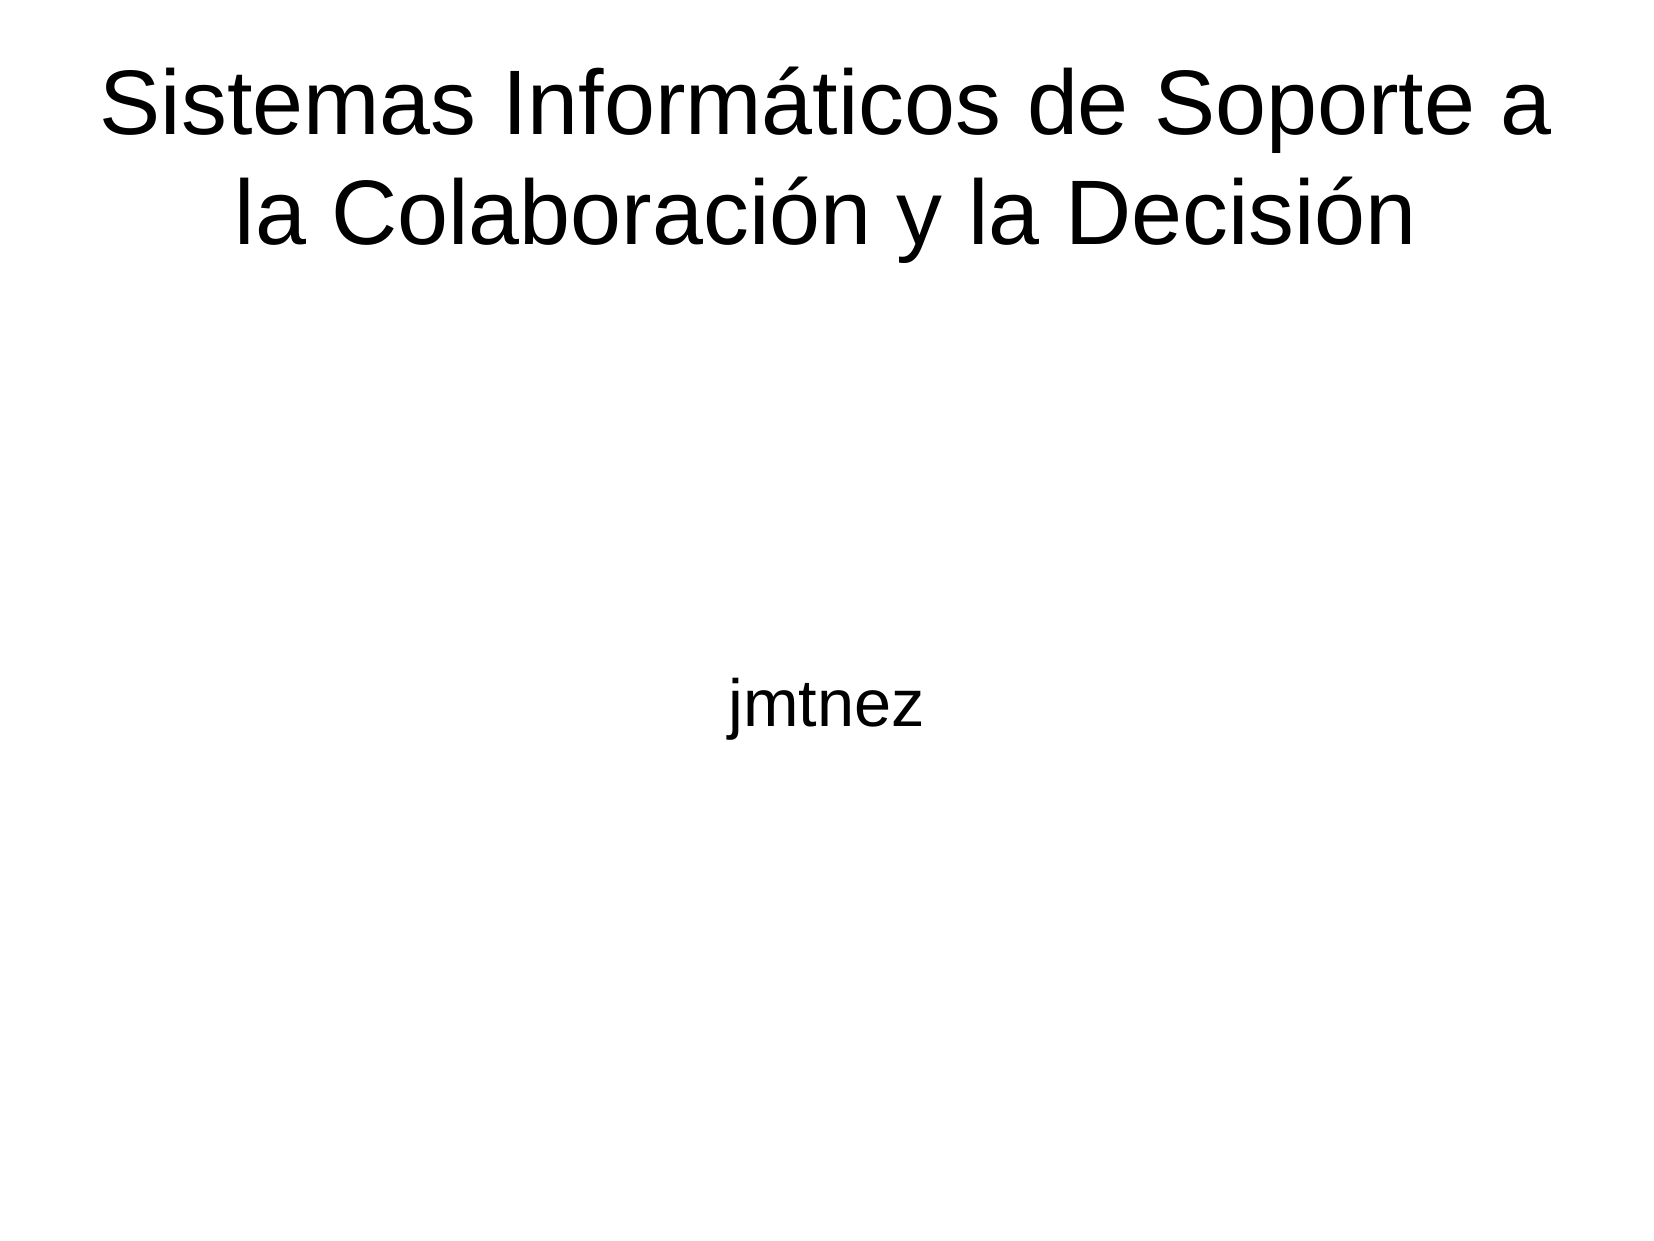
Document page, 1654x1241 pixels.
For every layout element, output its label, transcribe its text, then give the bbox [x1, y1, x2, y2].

subtitle jmtnez [82, 659, 1571, 740]
title Sistemas Informáticos de Soporte a la Colaboración y la Decisión [82, 49, 1571, 257]
